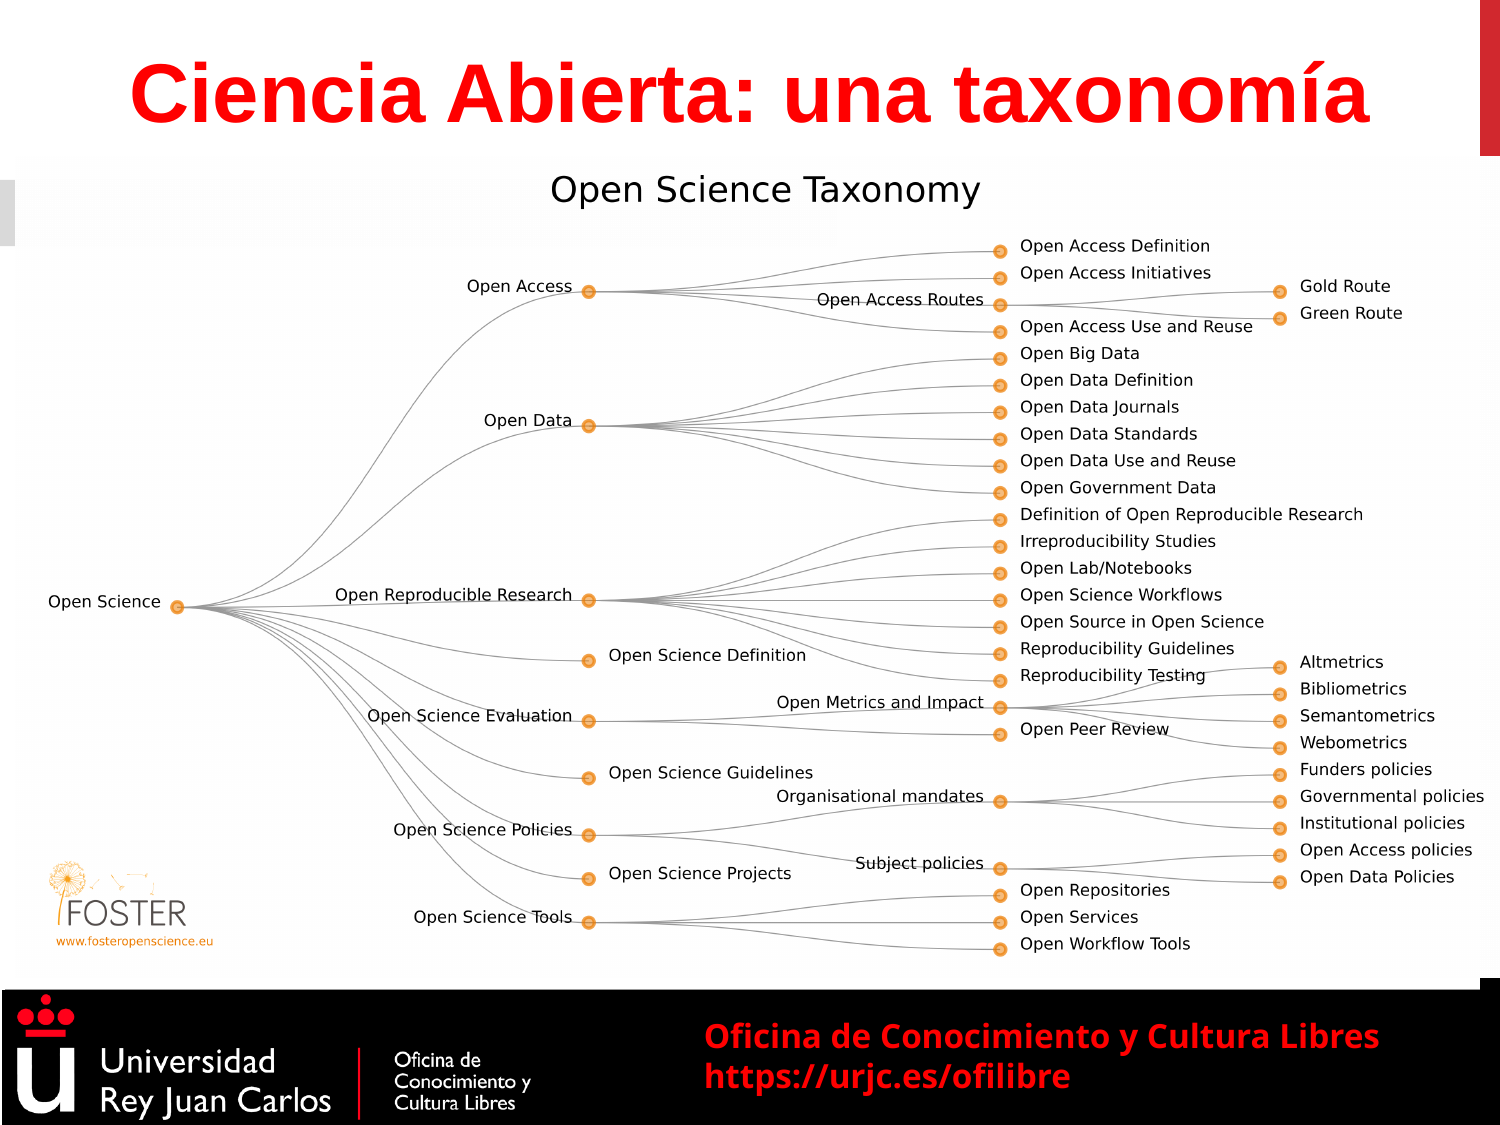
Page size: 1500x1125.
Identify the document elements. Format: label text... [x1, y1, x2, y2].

picture [17, 994, 531, 1120]
title Ciencia Abierta: una taxonomía [75, 15, 1425, 156]
picture [15, 156, 1500, 978]
